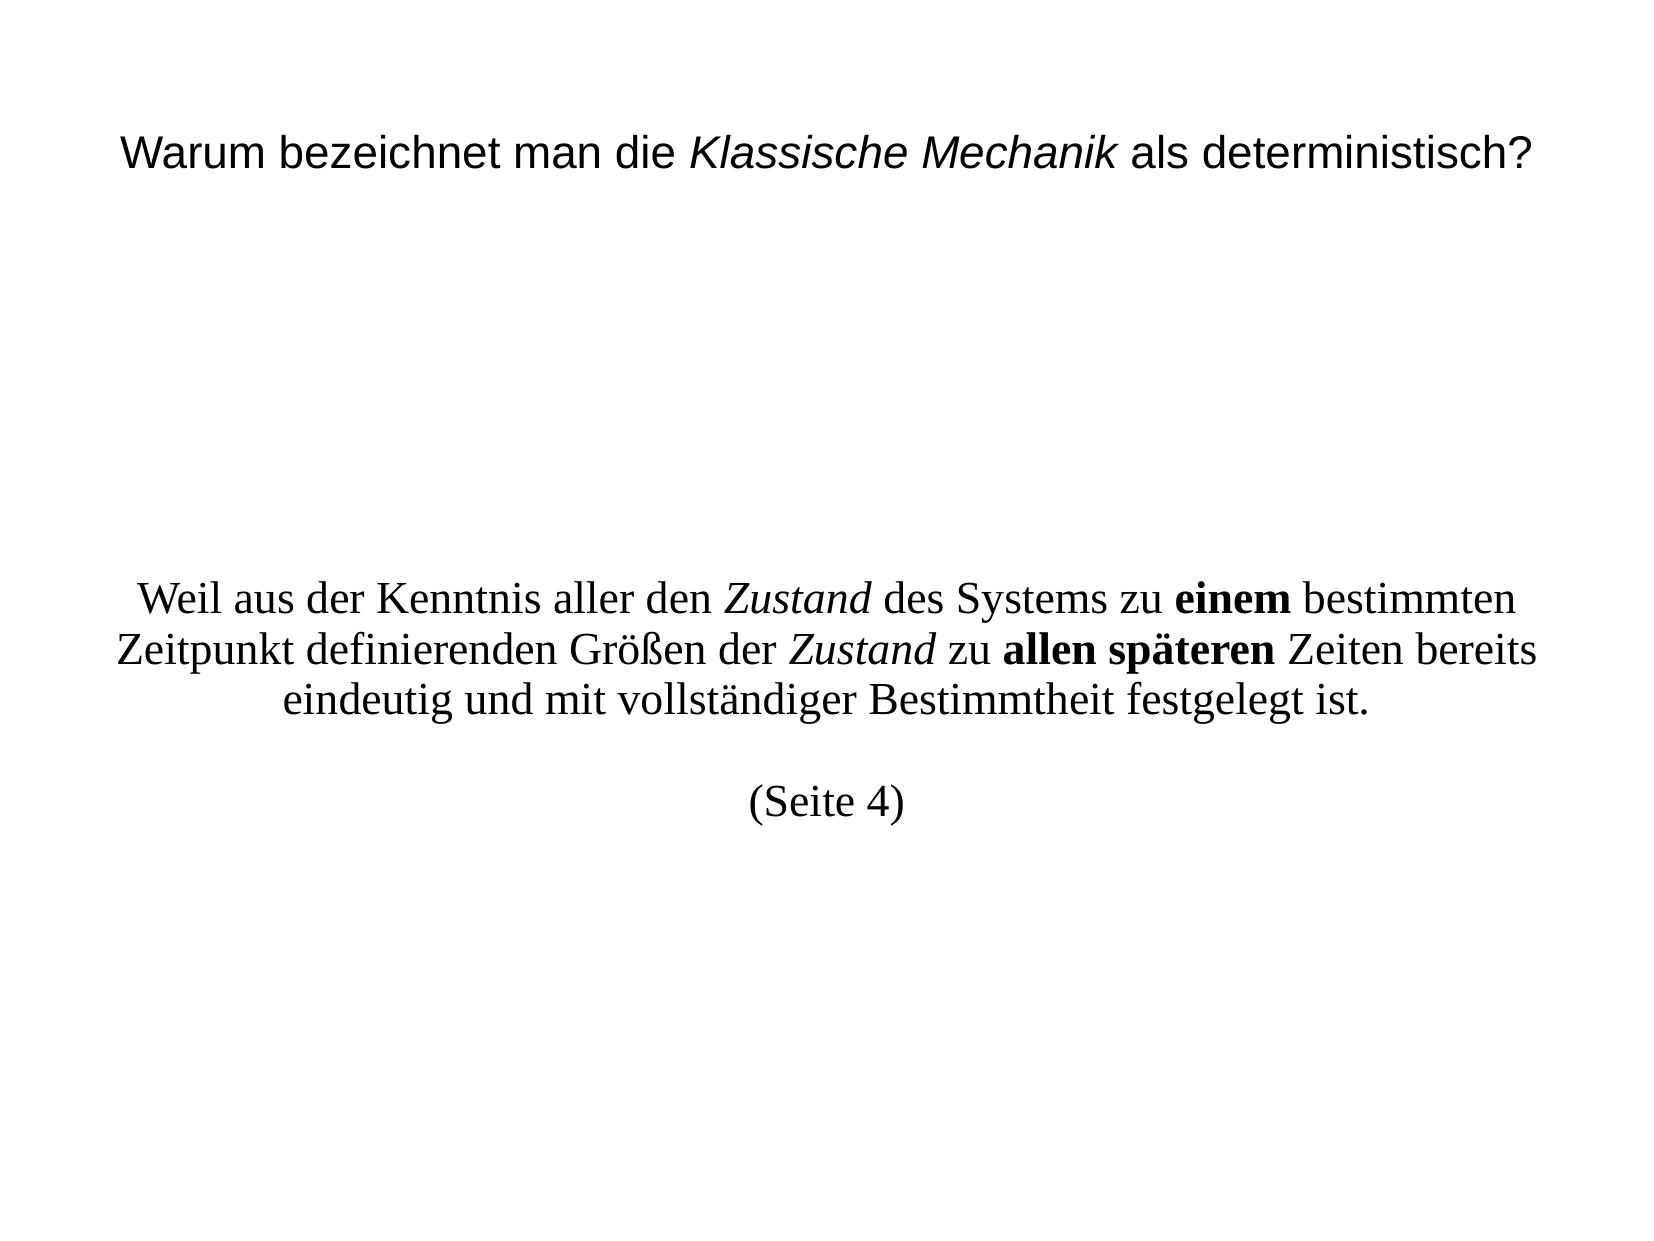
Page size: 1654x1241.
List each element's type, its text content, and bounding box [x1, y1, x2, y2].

title Warum bezeichnet man die Klassische Mechanik als deterministisch? [82, 49, 1571, 257]
subtitle Weil aus der Kenntnis aller den Zustand des Systems zu einem bestimmten Zeitpunkt definierenden Größen der Zustand zu allen späteren Zeiten bereits eindeutig und mit vollständiger Bestimmtheit festgelegt ist. (Seite 4) [82, 290, 1571, 1109]
